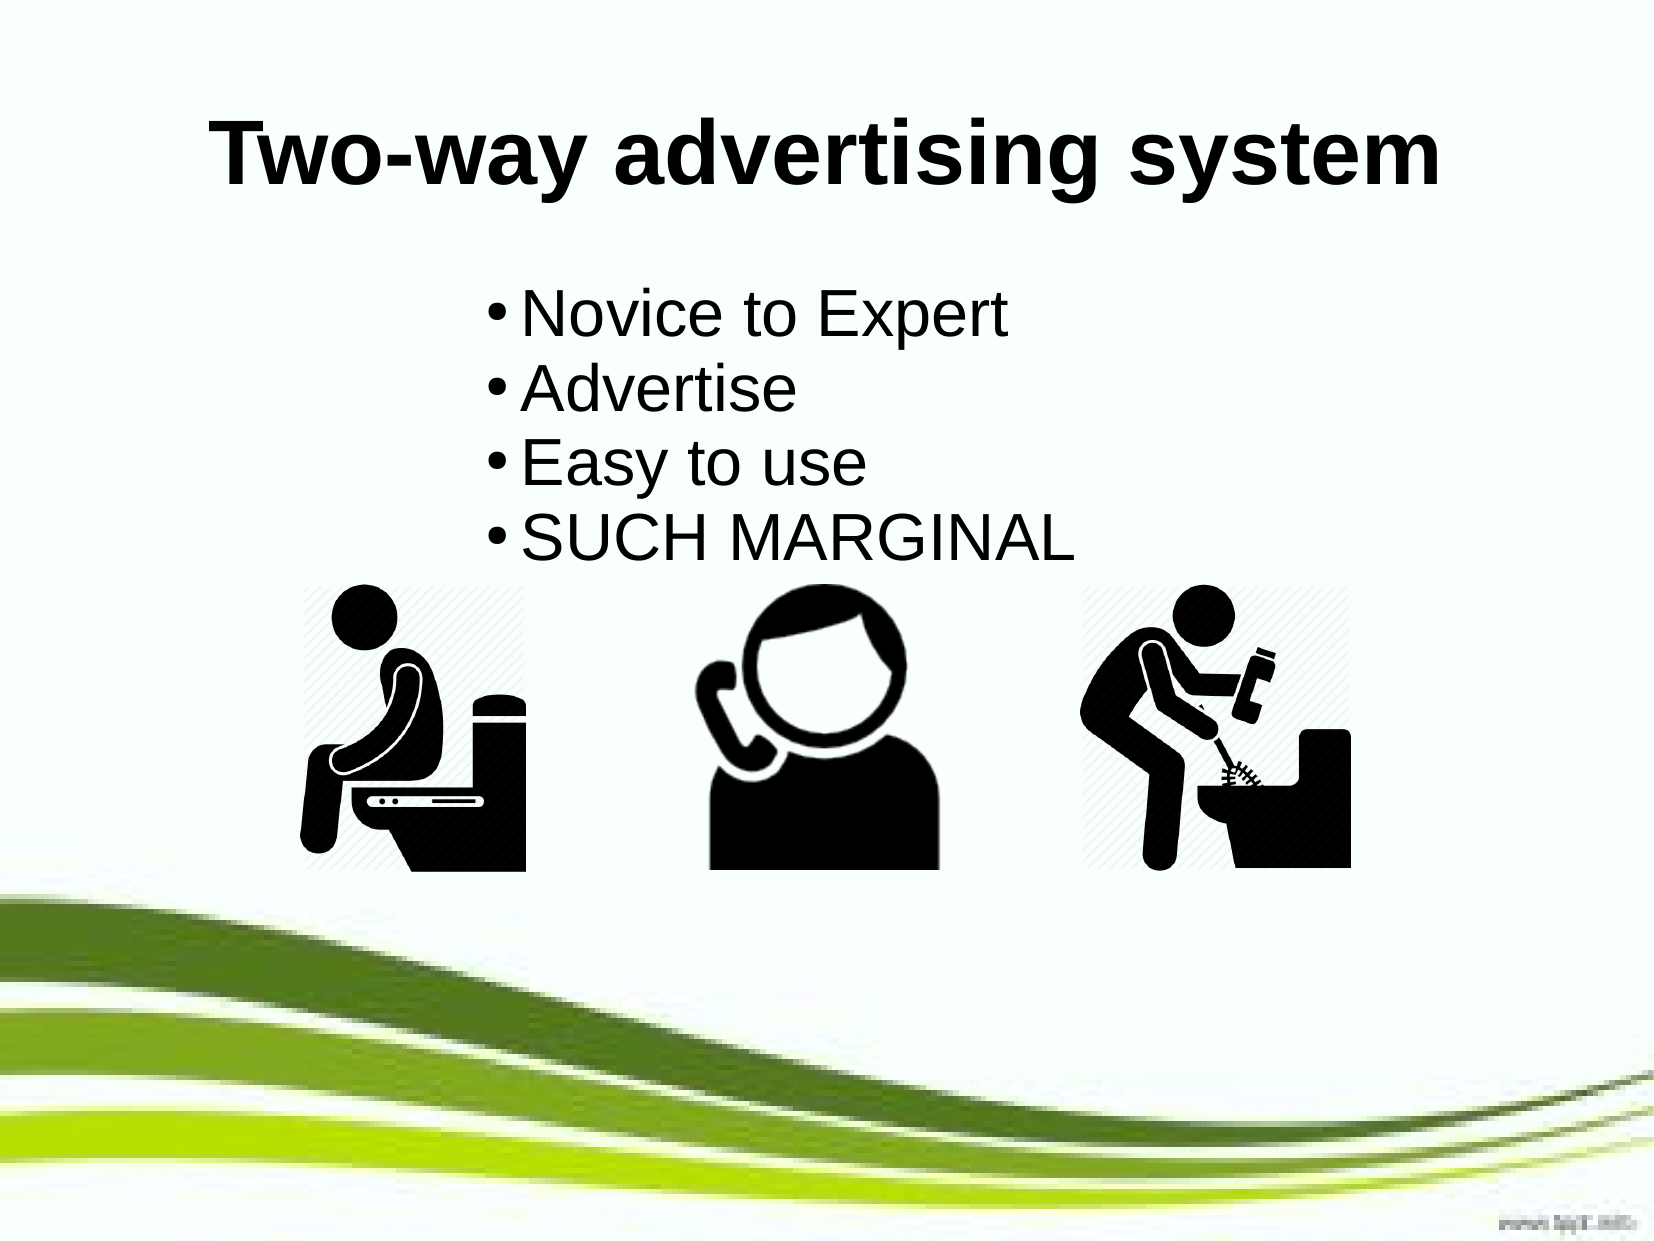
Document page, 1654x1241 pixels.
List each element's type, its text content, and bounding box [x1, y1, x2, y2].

subtitle Novice to Expert Advertise Easy to use SUCH MARGINAL [450, 190, 1208, 586]
picture [0, 0, 1654, 1241]
title Two-way advertising system [82, 49, 1571, 257]
